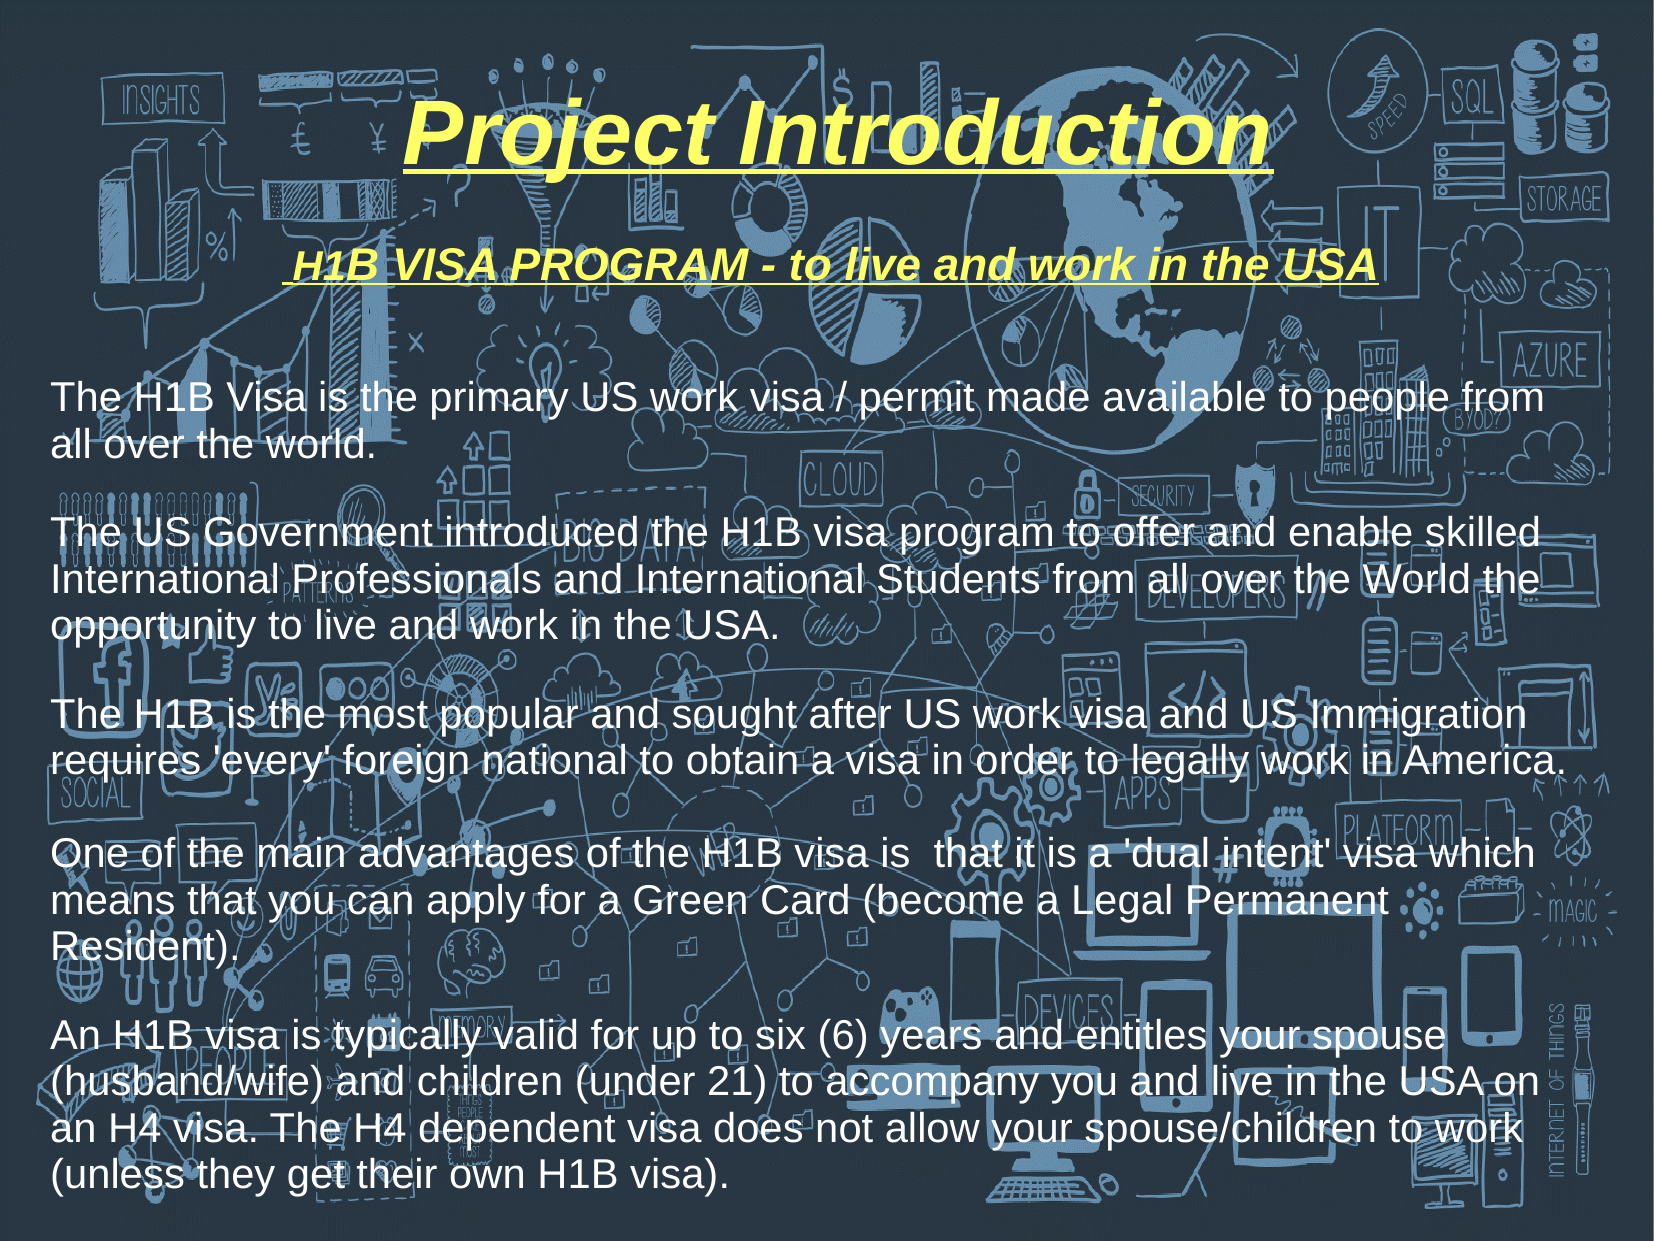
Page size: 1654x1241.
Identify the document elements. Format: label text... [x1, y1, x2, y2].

text_box H1B VISA PROGRAM - to live and work in the USA The H1B Visa is the primary US work visa / permit made available to people from all over the world. The US Government introduced the H1B visa program to offer and enable skilled International Professionals and International Students from all over the World the opportunity to live and work in the USA. The H1B is the most popular and sought after US work visa and US Immigration requires 'every' foreign national to obtain a visa in order to legally work in America. One of the main advantages of the H1B visa is that it is a 'dual intent' visa which means that you can apply for a Green Card (become a Legal Permanent Resident). An H1B visa is typically valid for up to six (6) years and entitles your spouse (husband/wife) and children (under 21) to accompany you and live in the USA on an H4 visa. The H4 dependent visa does not allow your spouse/children to work (unless they get their own H1B visa). [35, 231, 1607, 1205]
picture [0, 0, 1654, 1241]
title Project Introduction [94, 29, 1583, 231]
